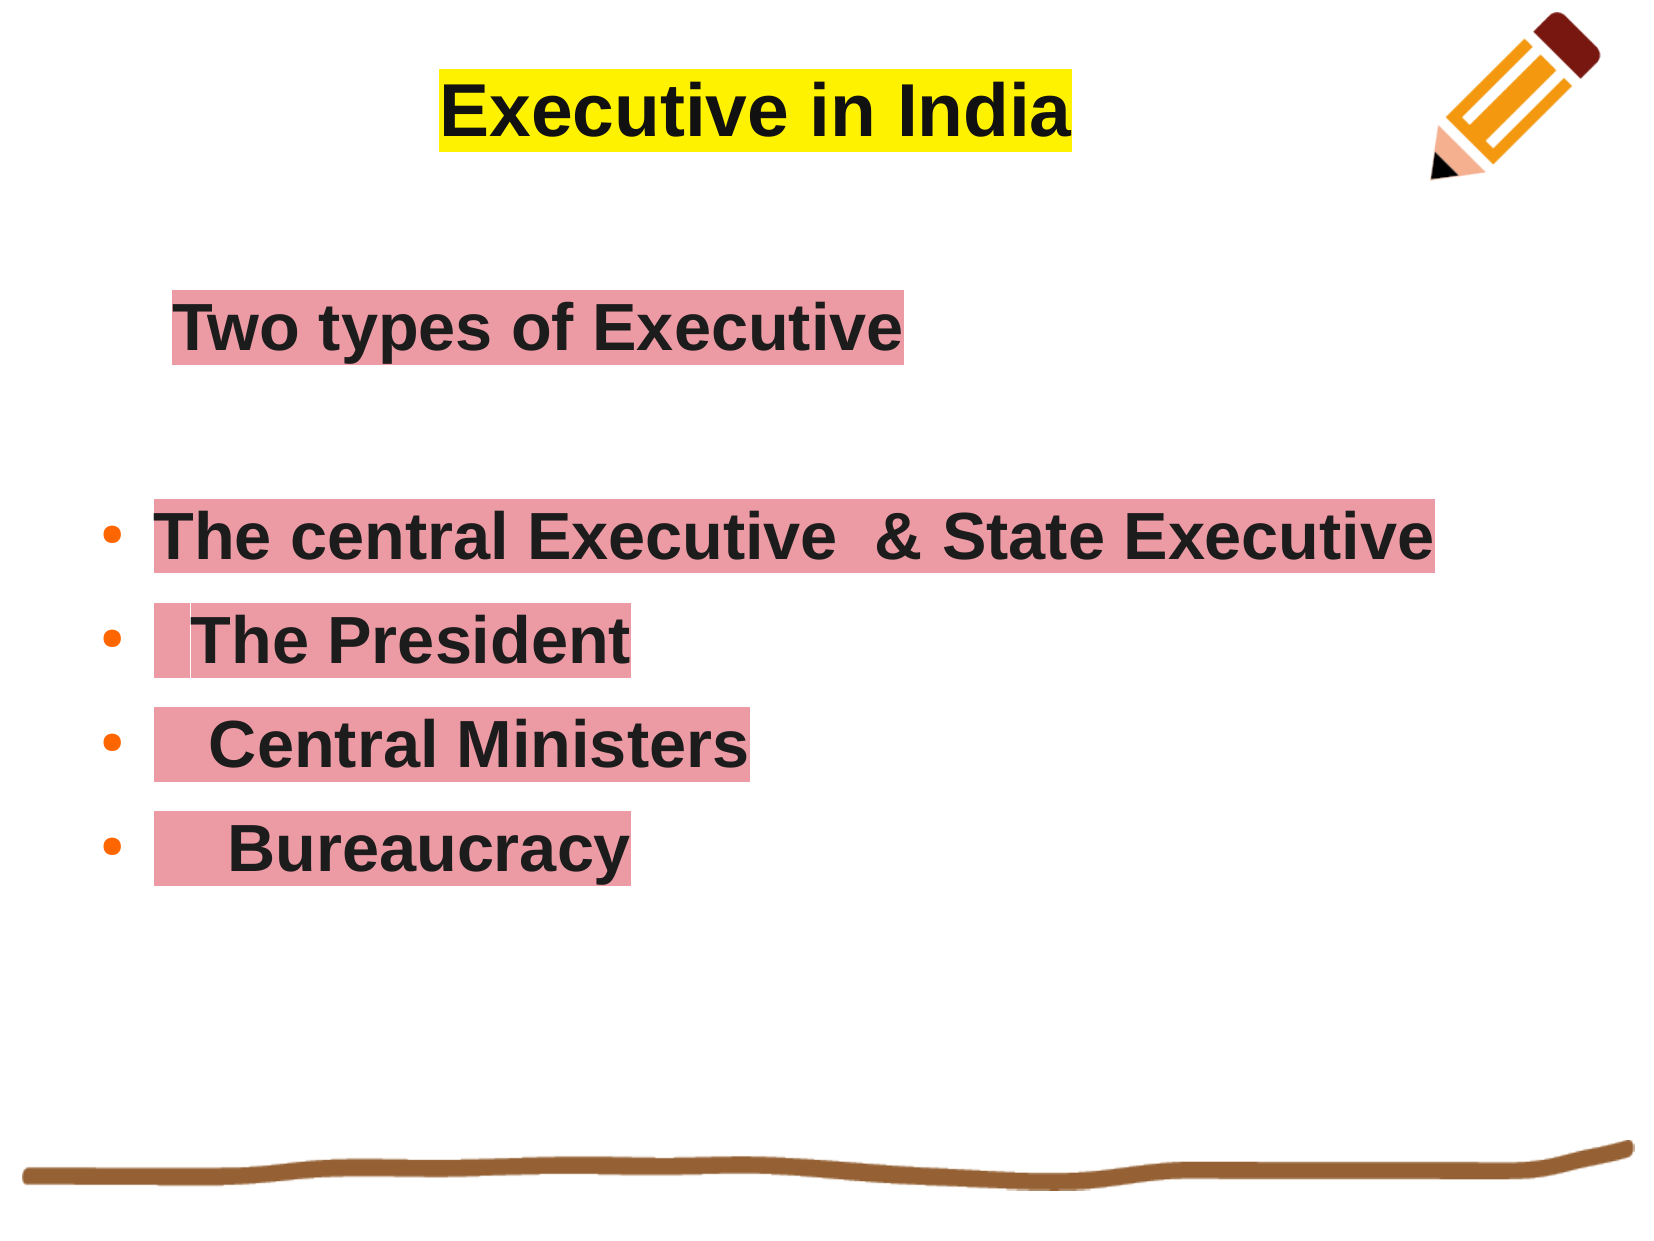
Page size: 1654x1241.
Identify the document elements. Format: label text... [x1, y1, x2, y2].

picture [1430, 12, 1601, 181]
list Two types of Executive The central Executive & State Executive The President Central Ministers Bureaucracy [82, 290, 1561, 1122]
picture [22, 1140, 1635, 1191]
title Executive in India [82, 49, 1430, 172]
